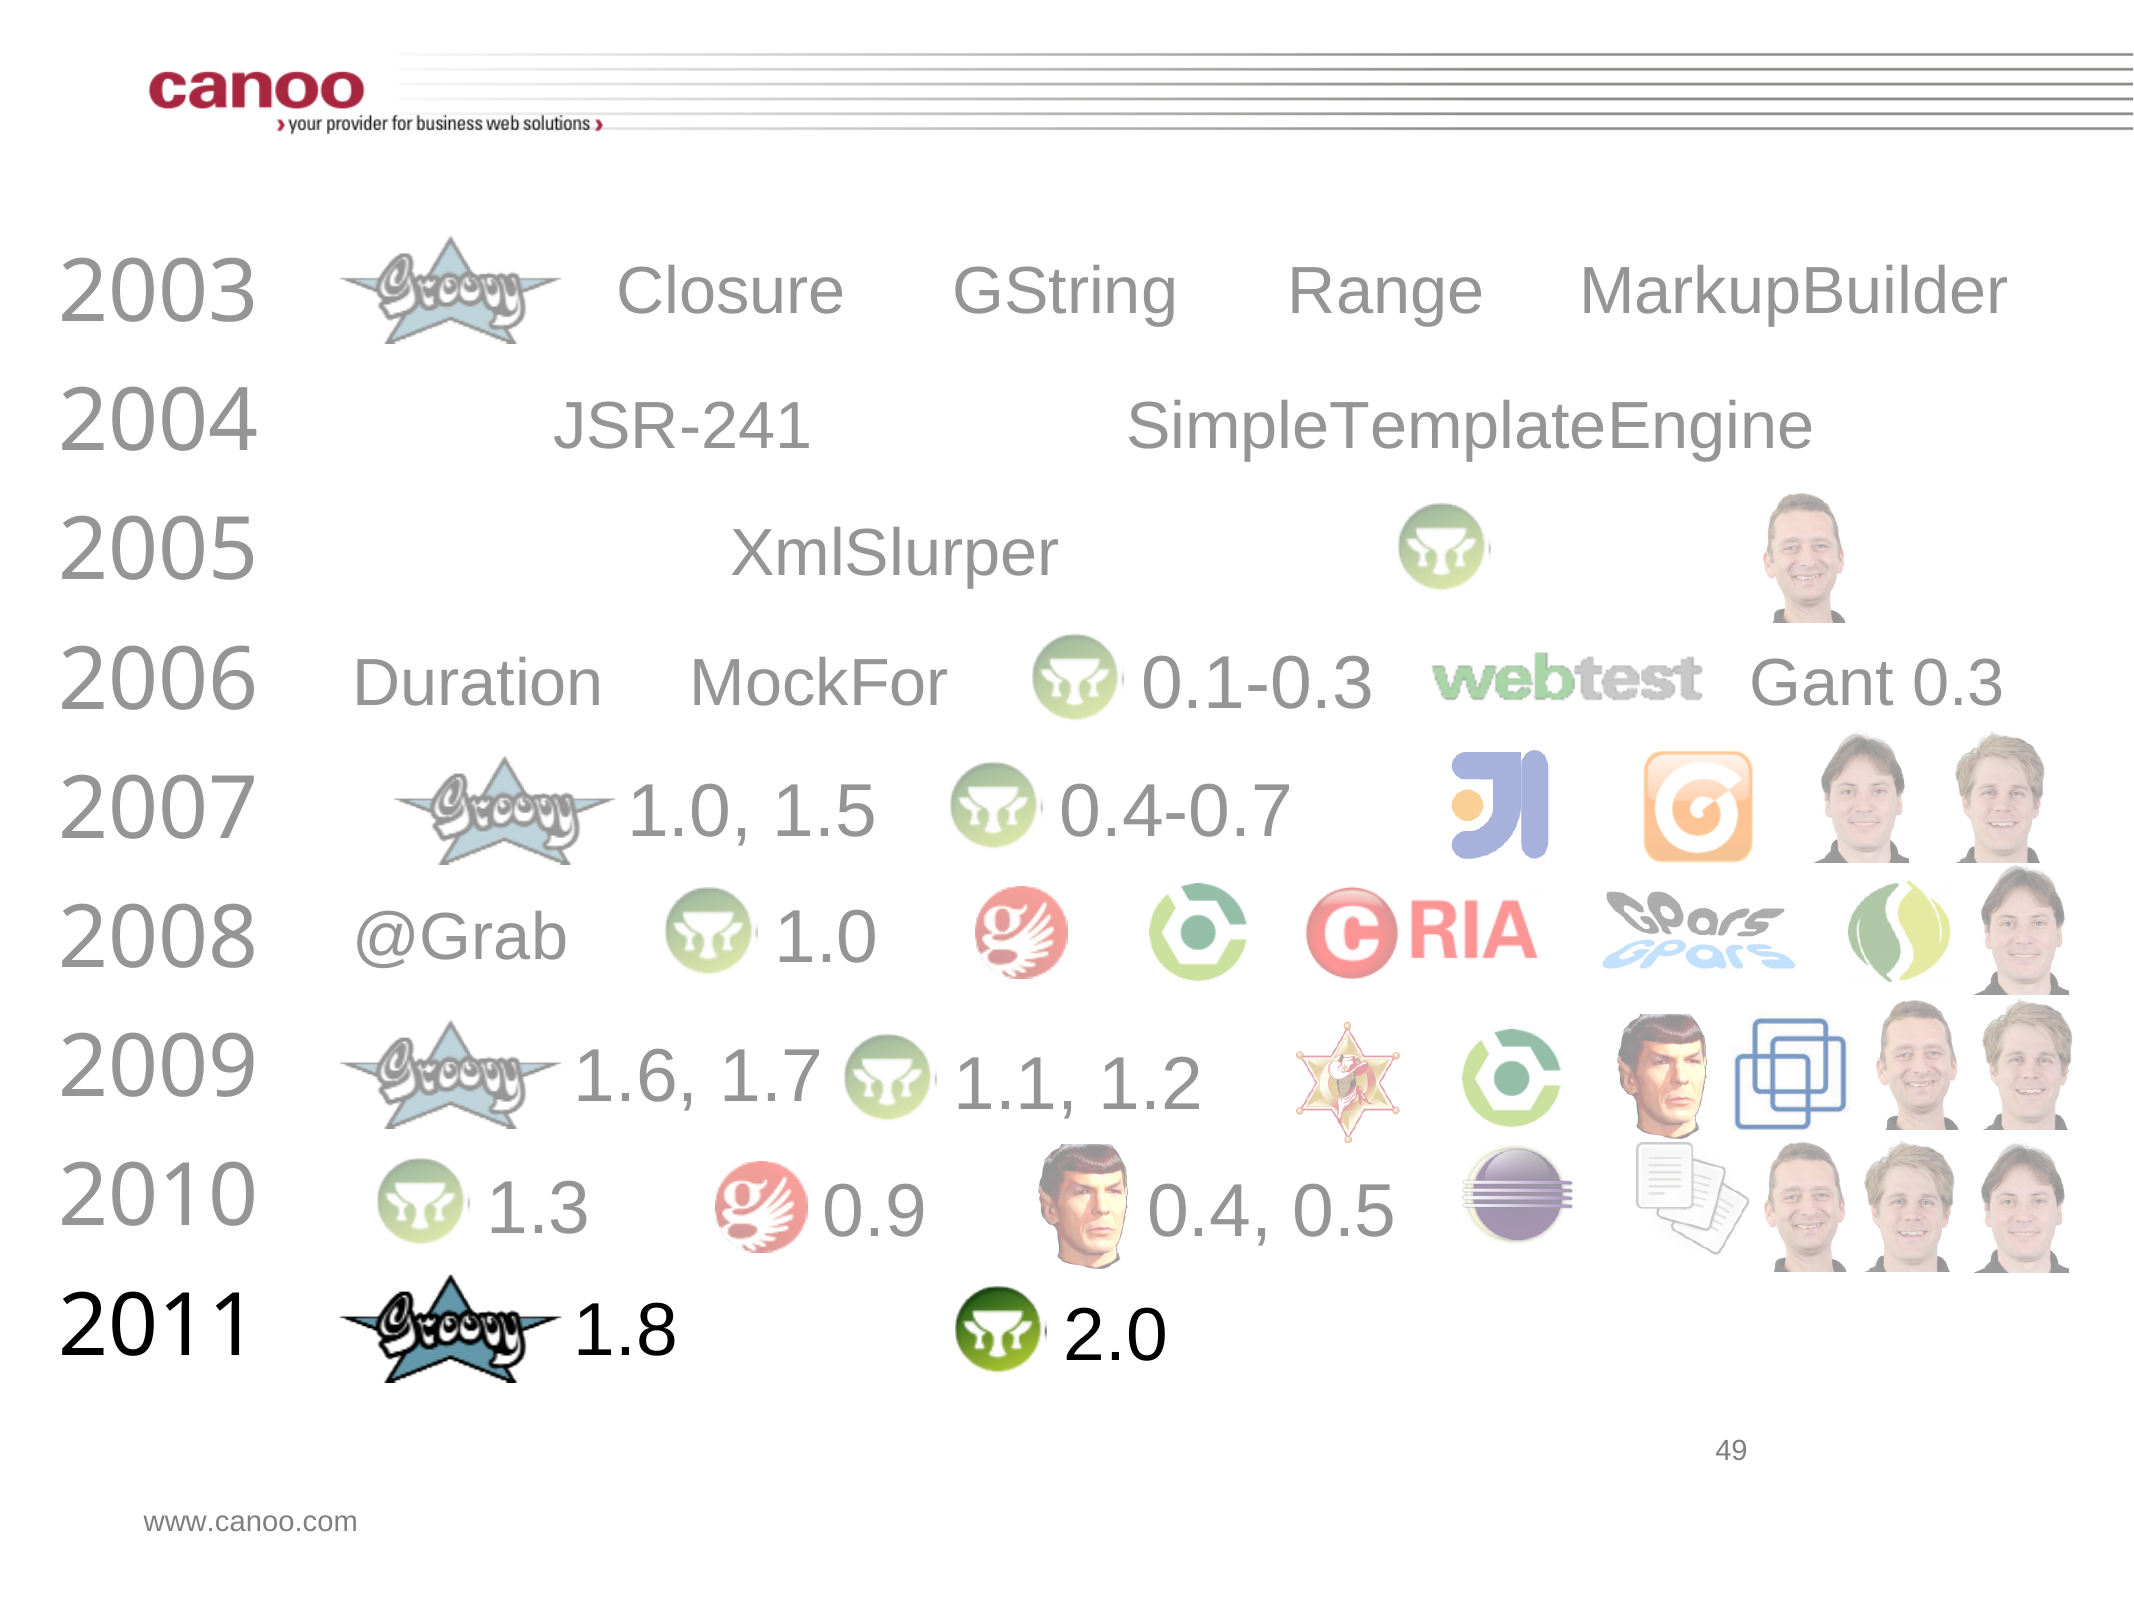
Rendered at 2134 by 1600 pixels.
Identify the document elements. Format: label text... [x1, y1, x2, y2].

picture [37, 225, 2101, 1383]
text_box 2011 [43, 1276, 297, 1380]
text_box 1.8 [559, 1276, 693, 1378]
picture [0, 21, 2134, 188]
picture [955, 1286, 1047, 1376]
text_box <number> [1705, 1423, 1758, 1474]
text_box 2.0 [1049, 1278, 1184, 1384]
